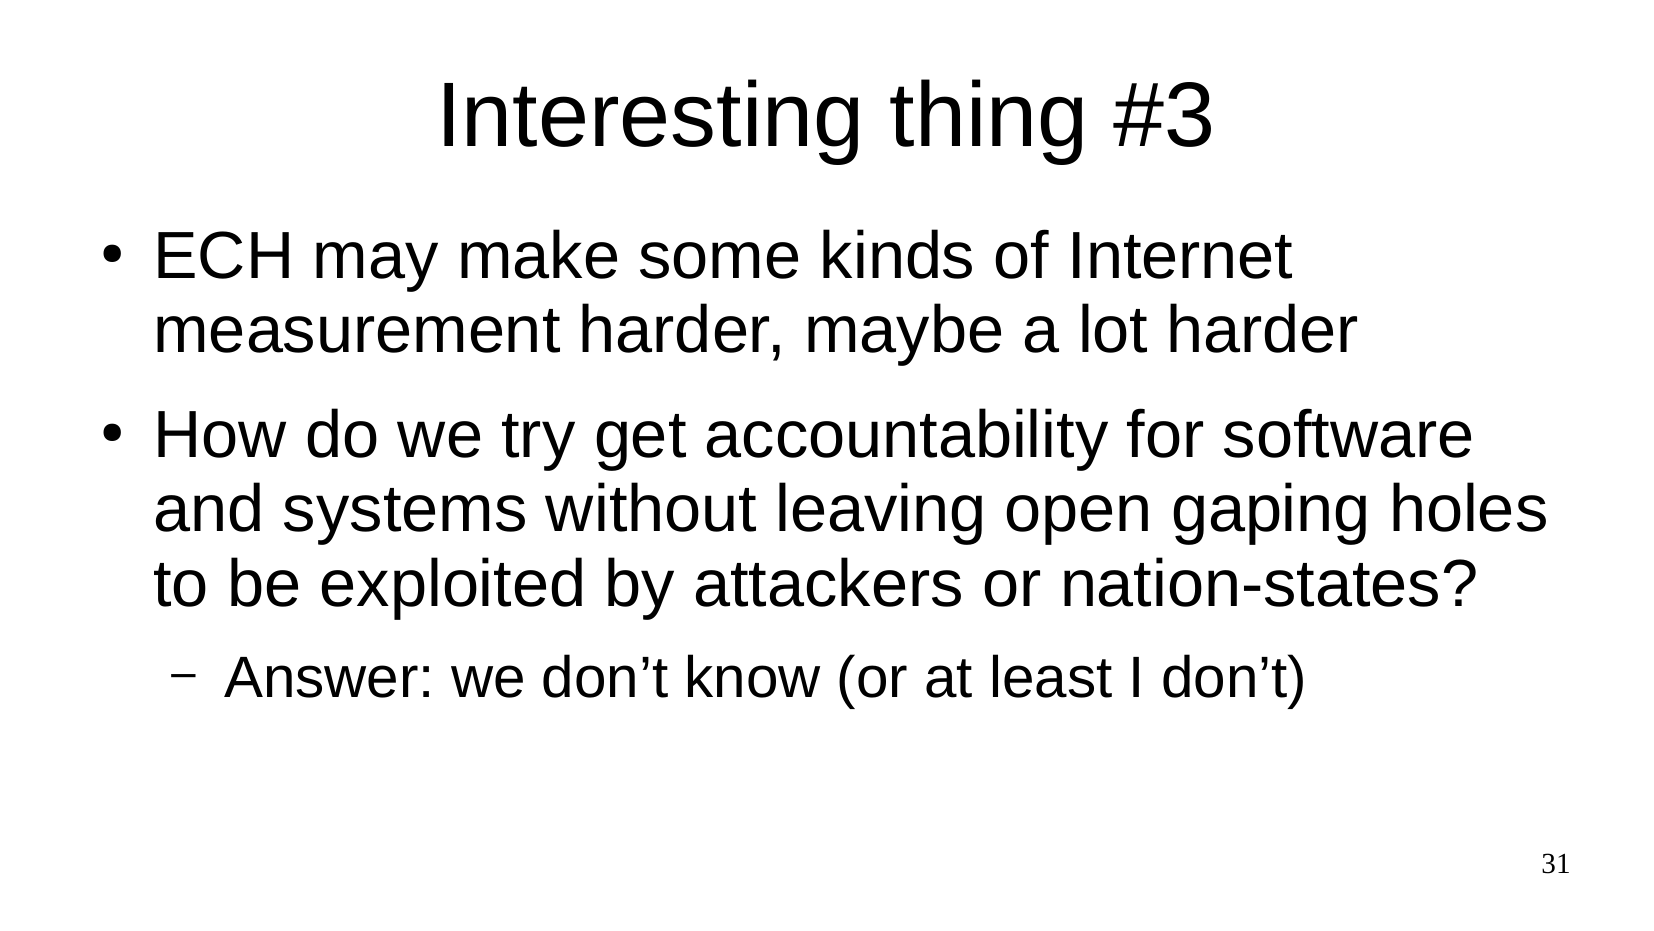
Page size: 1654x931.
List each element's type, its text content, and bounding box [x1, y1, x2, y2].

list ECH may make some kinds of Internet measurement harder, maybe a lot harder How do we try get accountability for software and systems without leaving open gaping holes to be exploited by attackers or nation-states? Answer: we don’t know (or at least I don’t) [82, 217, 1571, 758]
title Interesting thing #3 [82, 37, 1571, 193]
